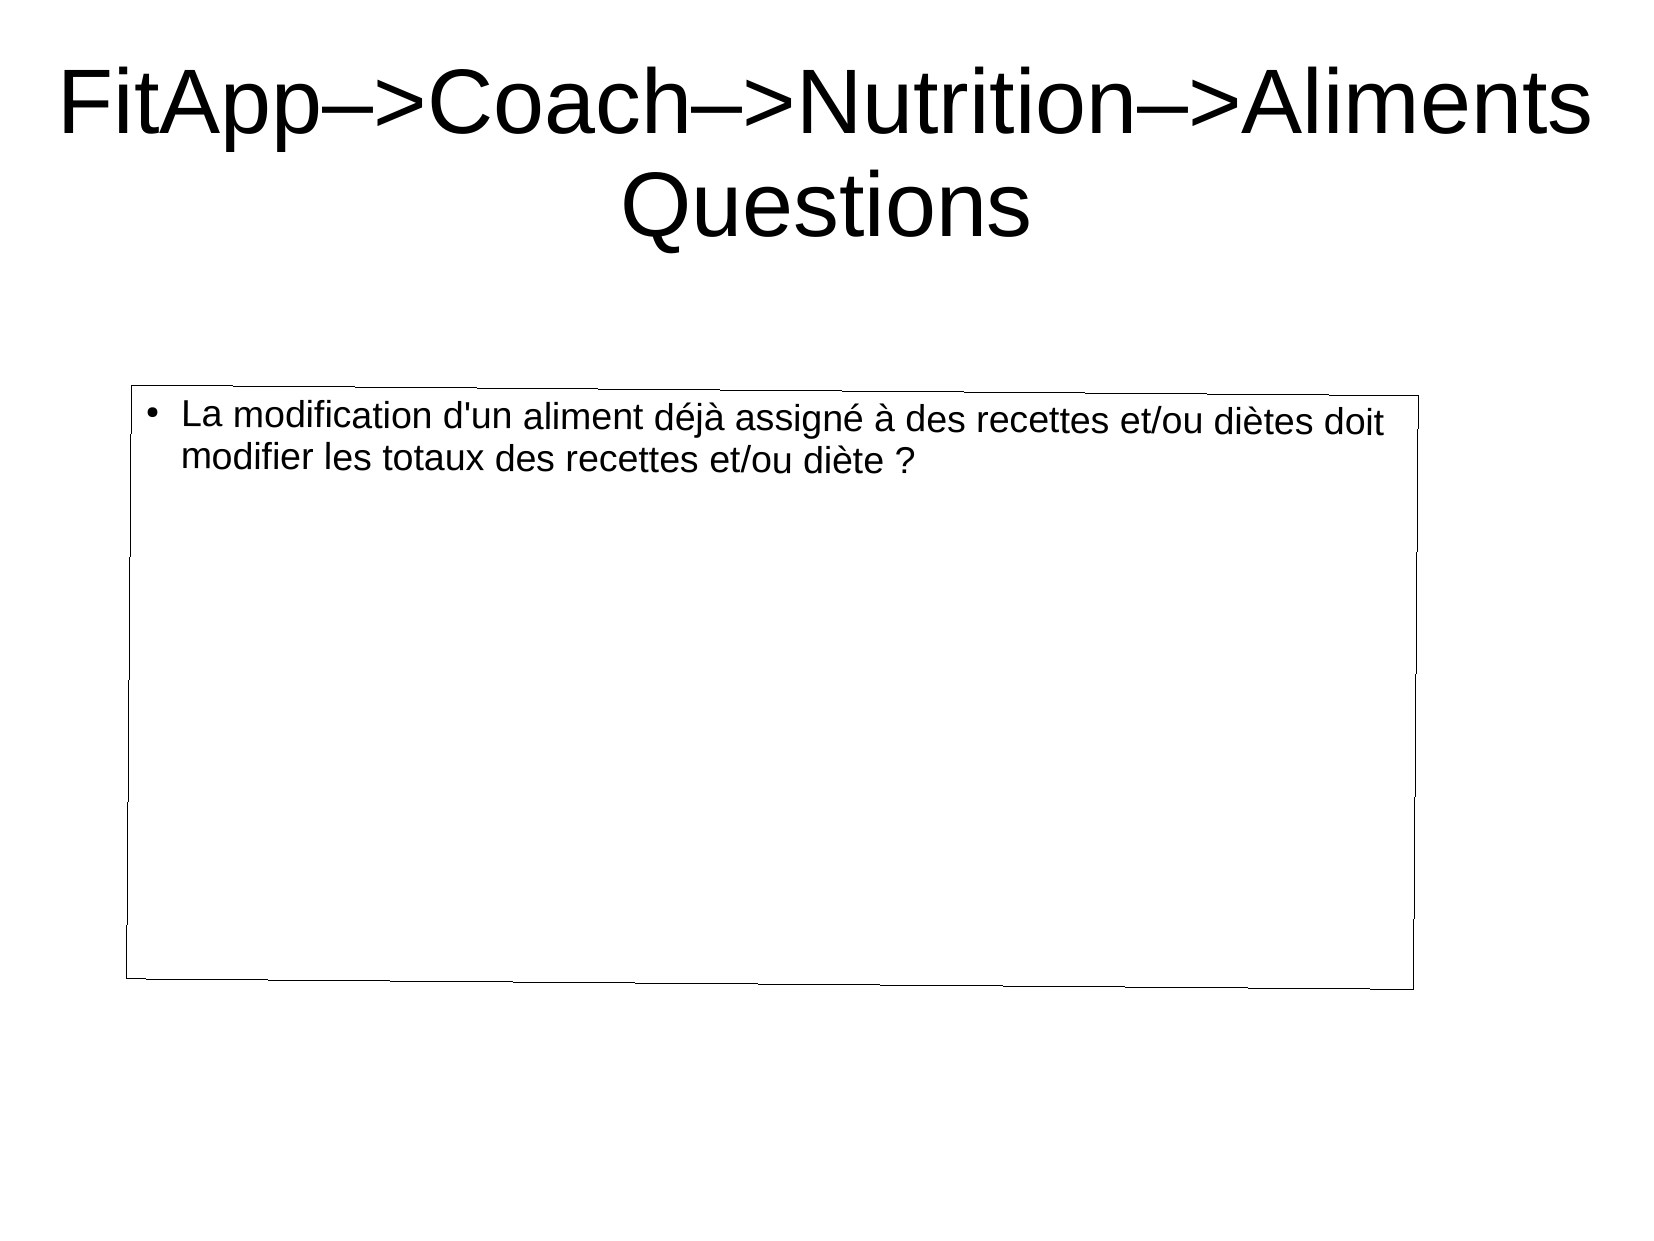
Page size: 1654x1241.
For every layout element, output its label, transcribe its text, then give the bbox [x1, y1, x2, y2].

text_box La modification d'un aliment déjà assigné à des recettes et/ou diètes doit modifier les totaux des recettes et/ou diète ? [126, 385, 1419, 990]
title FitApp–>Coach–>Nutrition–>Aliments Questions [47, 0, 1607, 307]
